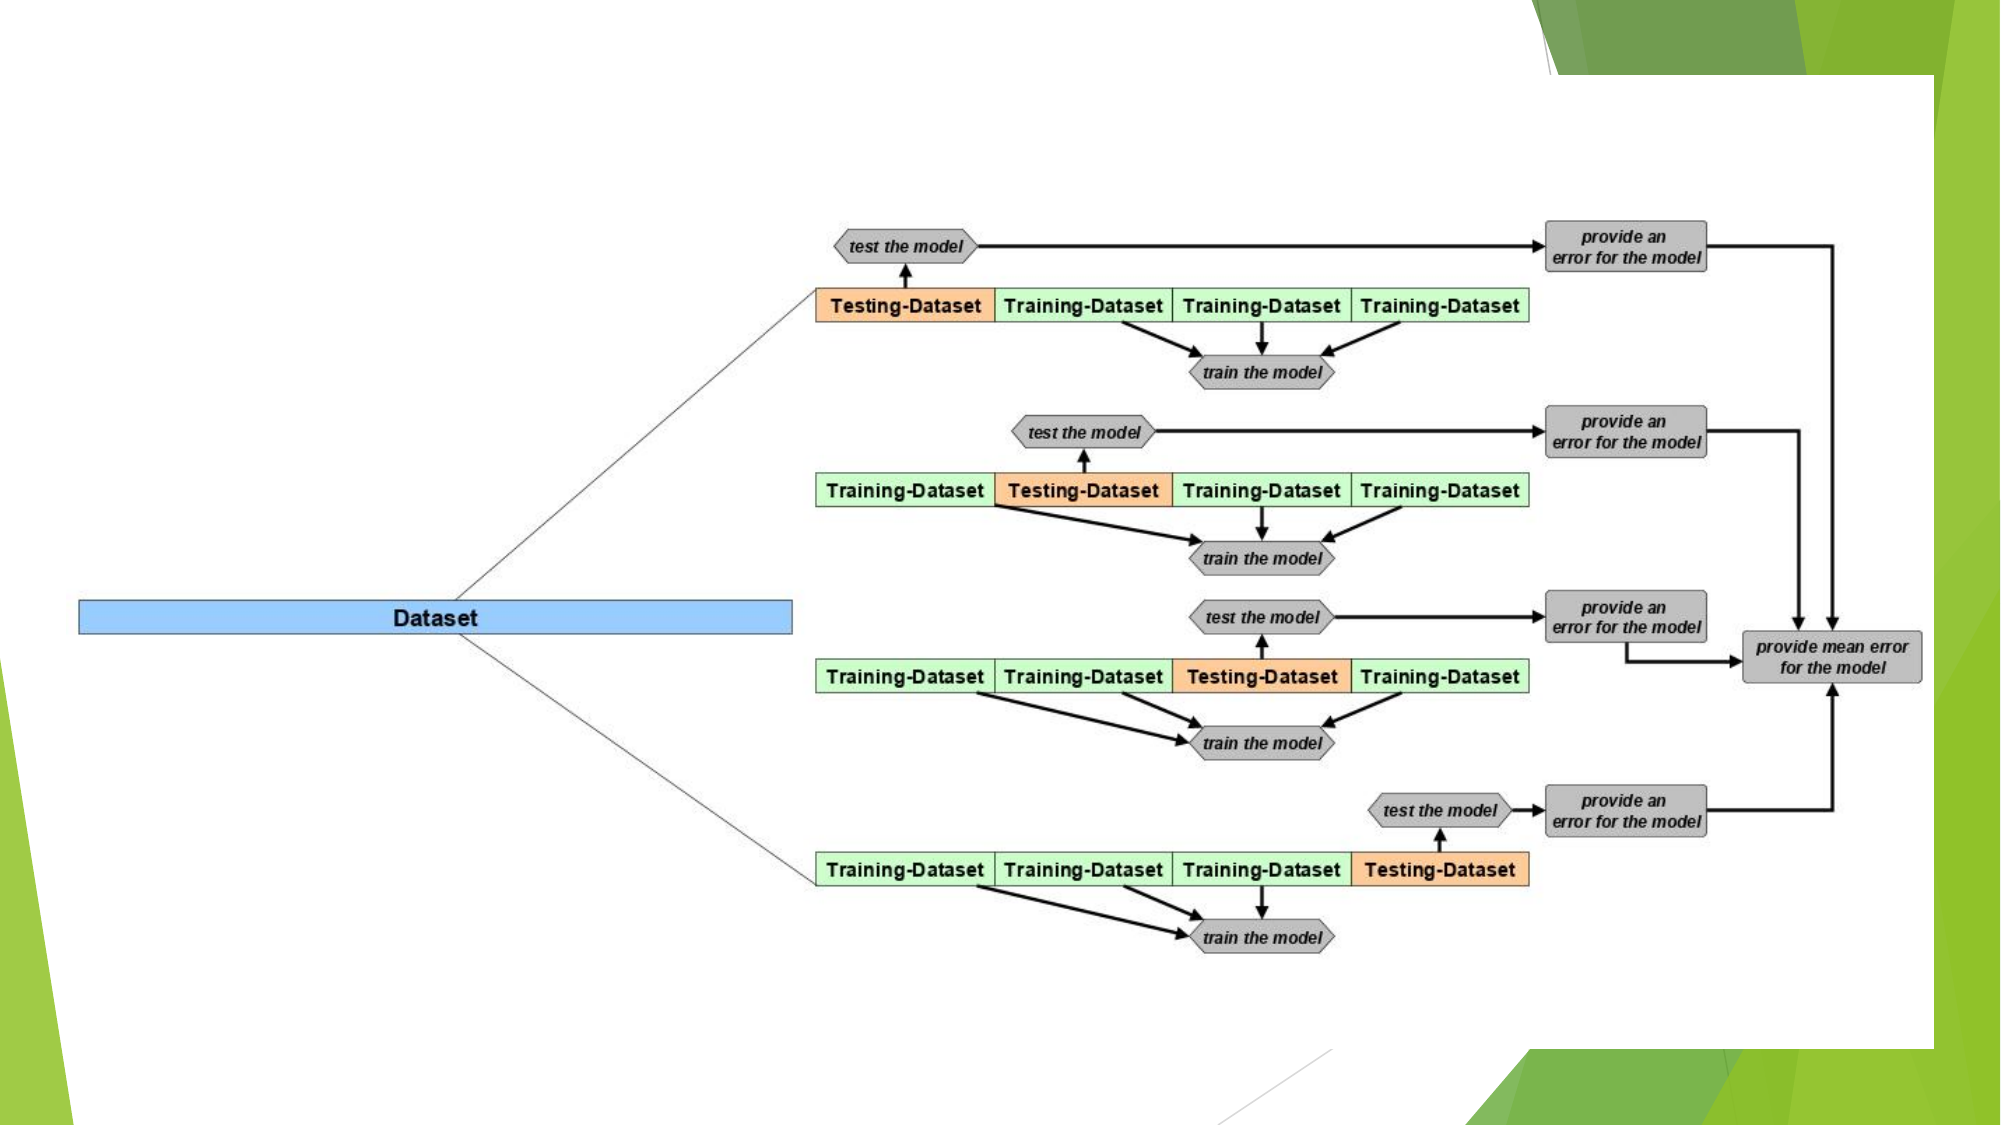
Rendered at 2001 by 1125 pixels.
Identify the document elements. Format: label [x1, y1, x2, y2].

picture [66, 75, 1934, 1050]
